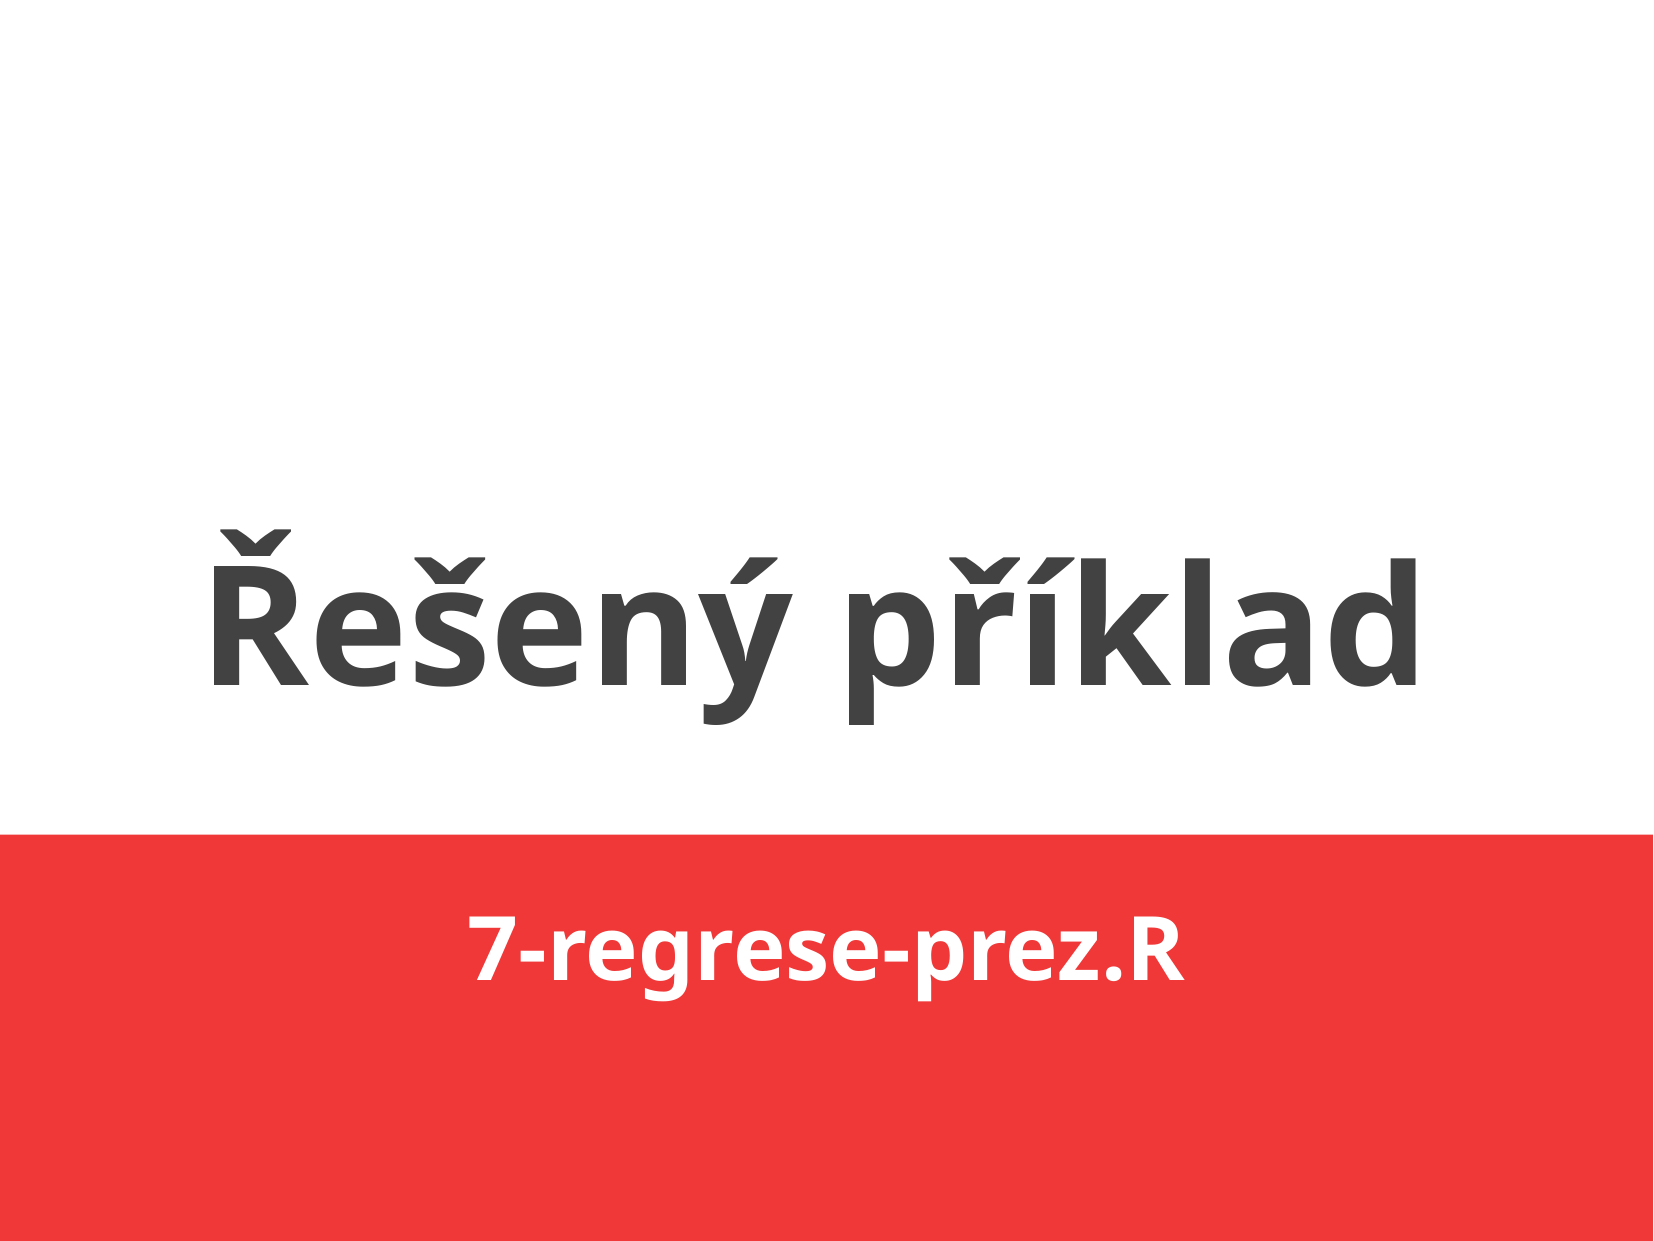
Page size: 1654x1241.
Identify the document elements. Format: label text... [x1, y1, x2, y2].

title Řešený příklad [70, 430, 1559, 812]
subtitle 7-regrese-prez.R [82, 841, 1571, 1050]
